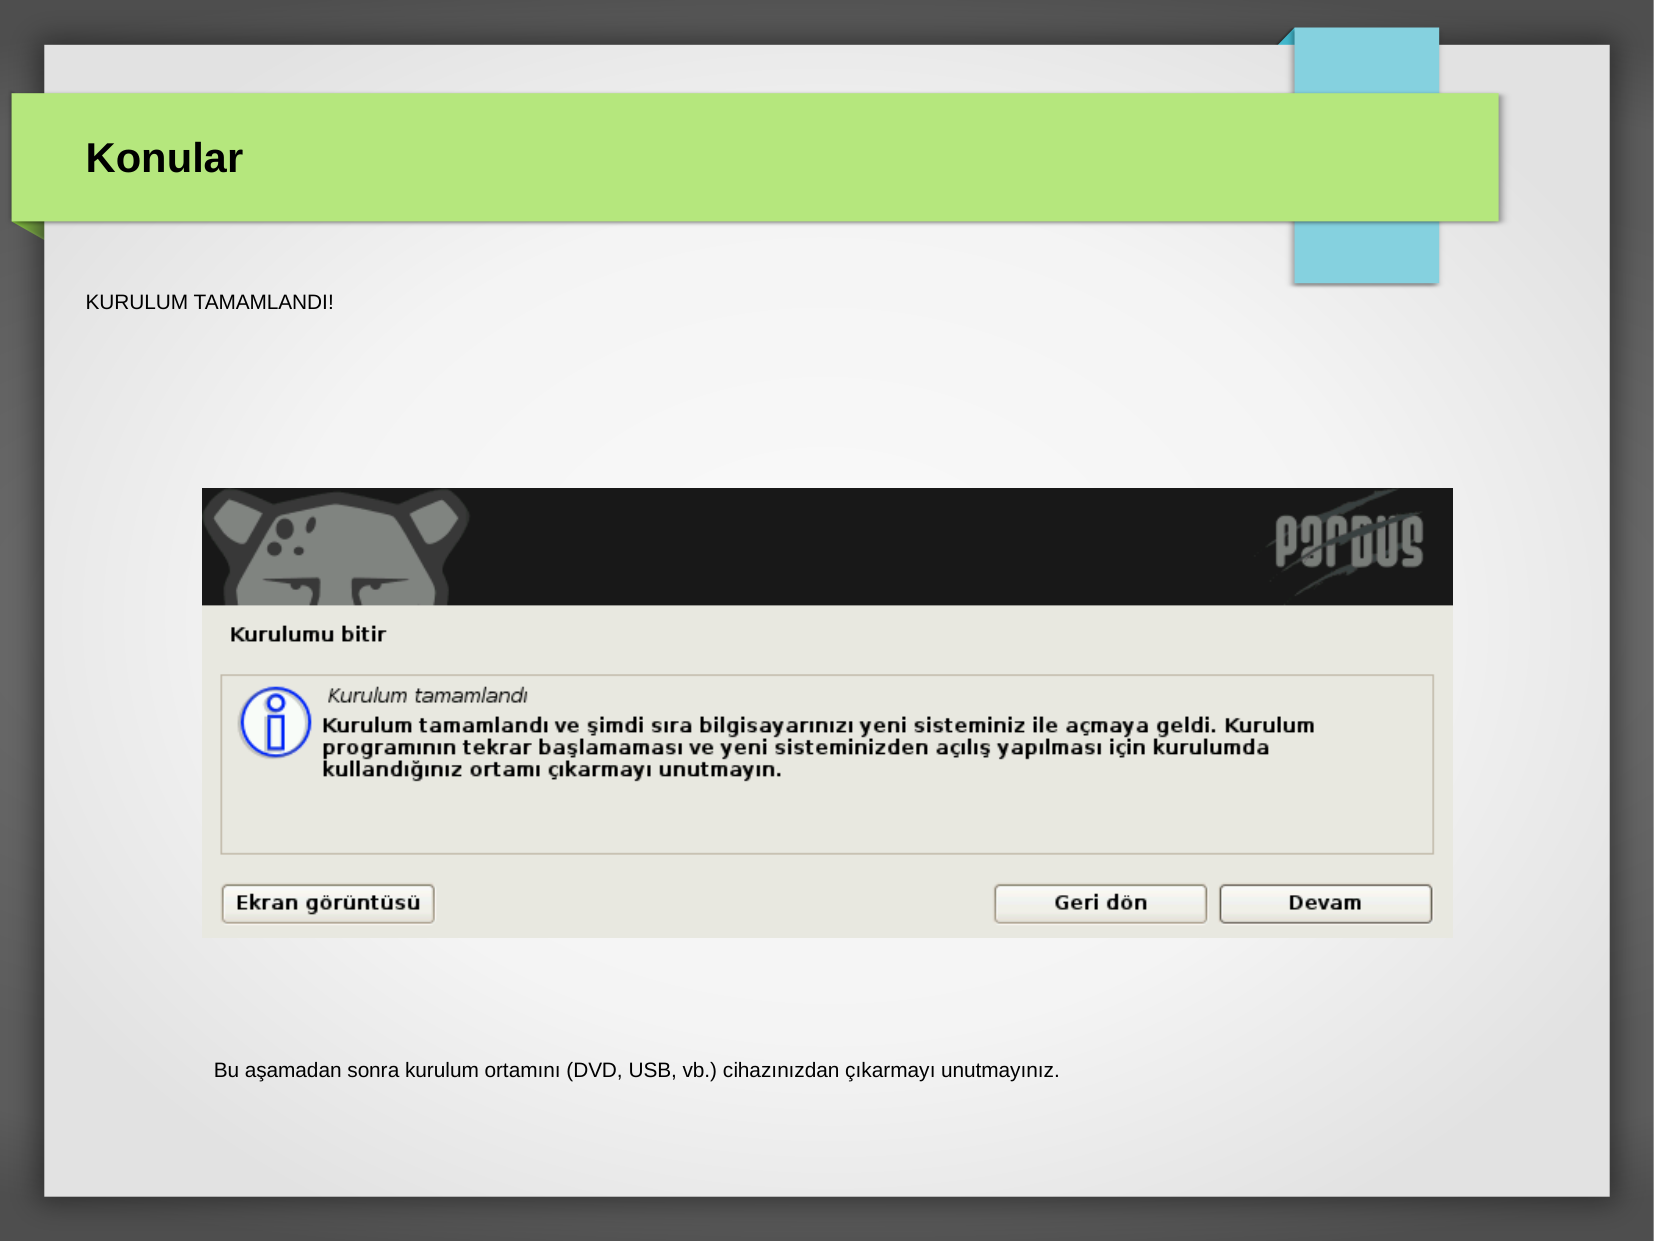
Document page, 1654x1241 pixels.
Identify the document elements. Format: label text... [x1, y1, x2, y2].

text_box KURULUM TAMAMLANDI! [70, 283, 349, 322]
text_box Konular [70, 127, 259, 189]
picture [0, 0, 1654, 1241]
text_box Bu aşamadan sonra kurulum ortamını (DVD, USB, vb.) cihazınızdan çıkarmayı unutmayınız. [198, 1051, 1075, 1090]
